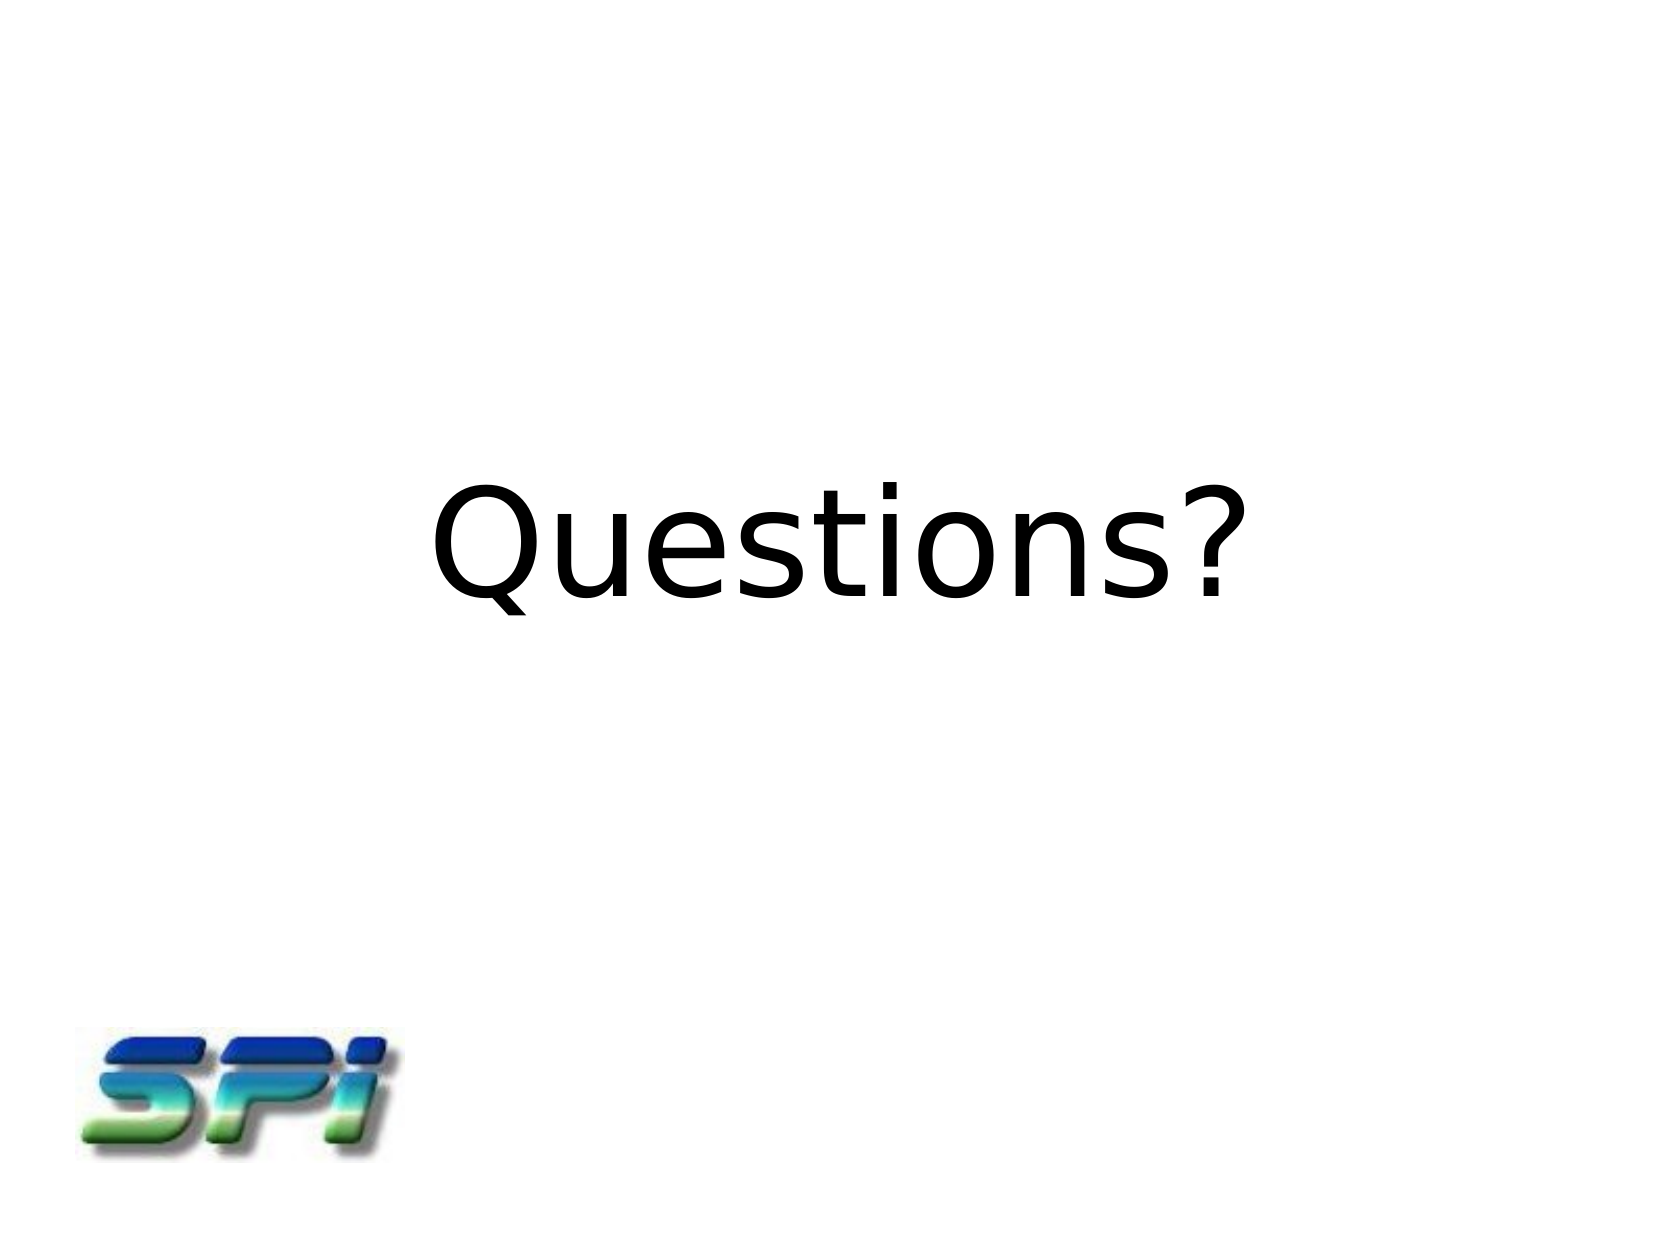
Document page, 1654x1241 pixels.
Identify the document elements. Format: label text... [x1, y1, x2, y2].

text_box Questions? [412, 450, 1271, 640]
picture [75, 1027, 405, 1163]
